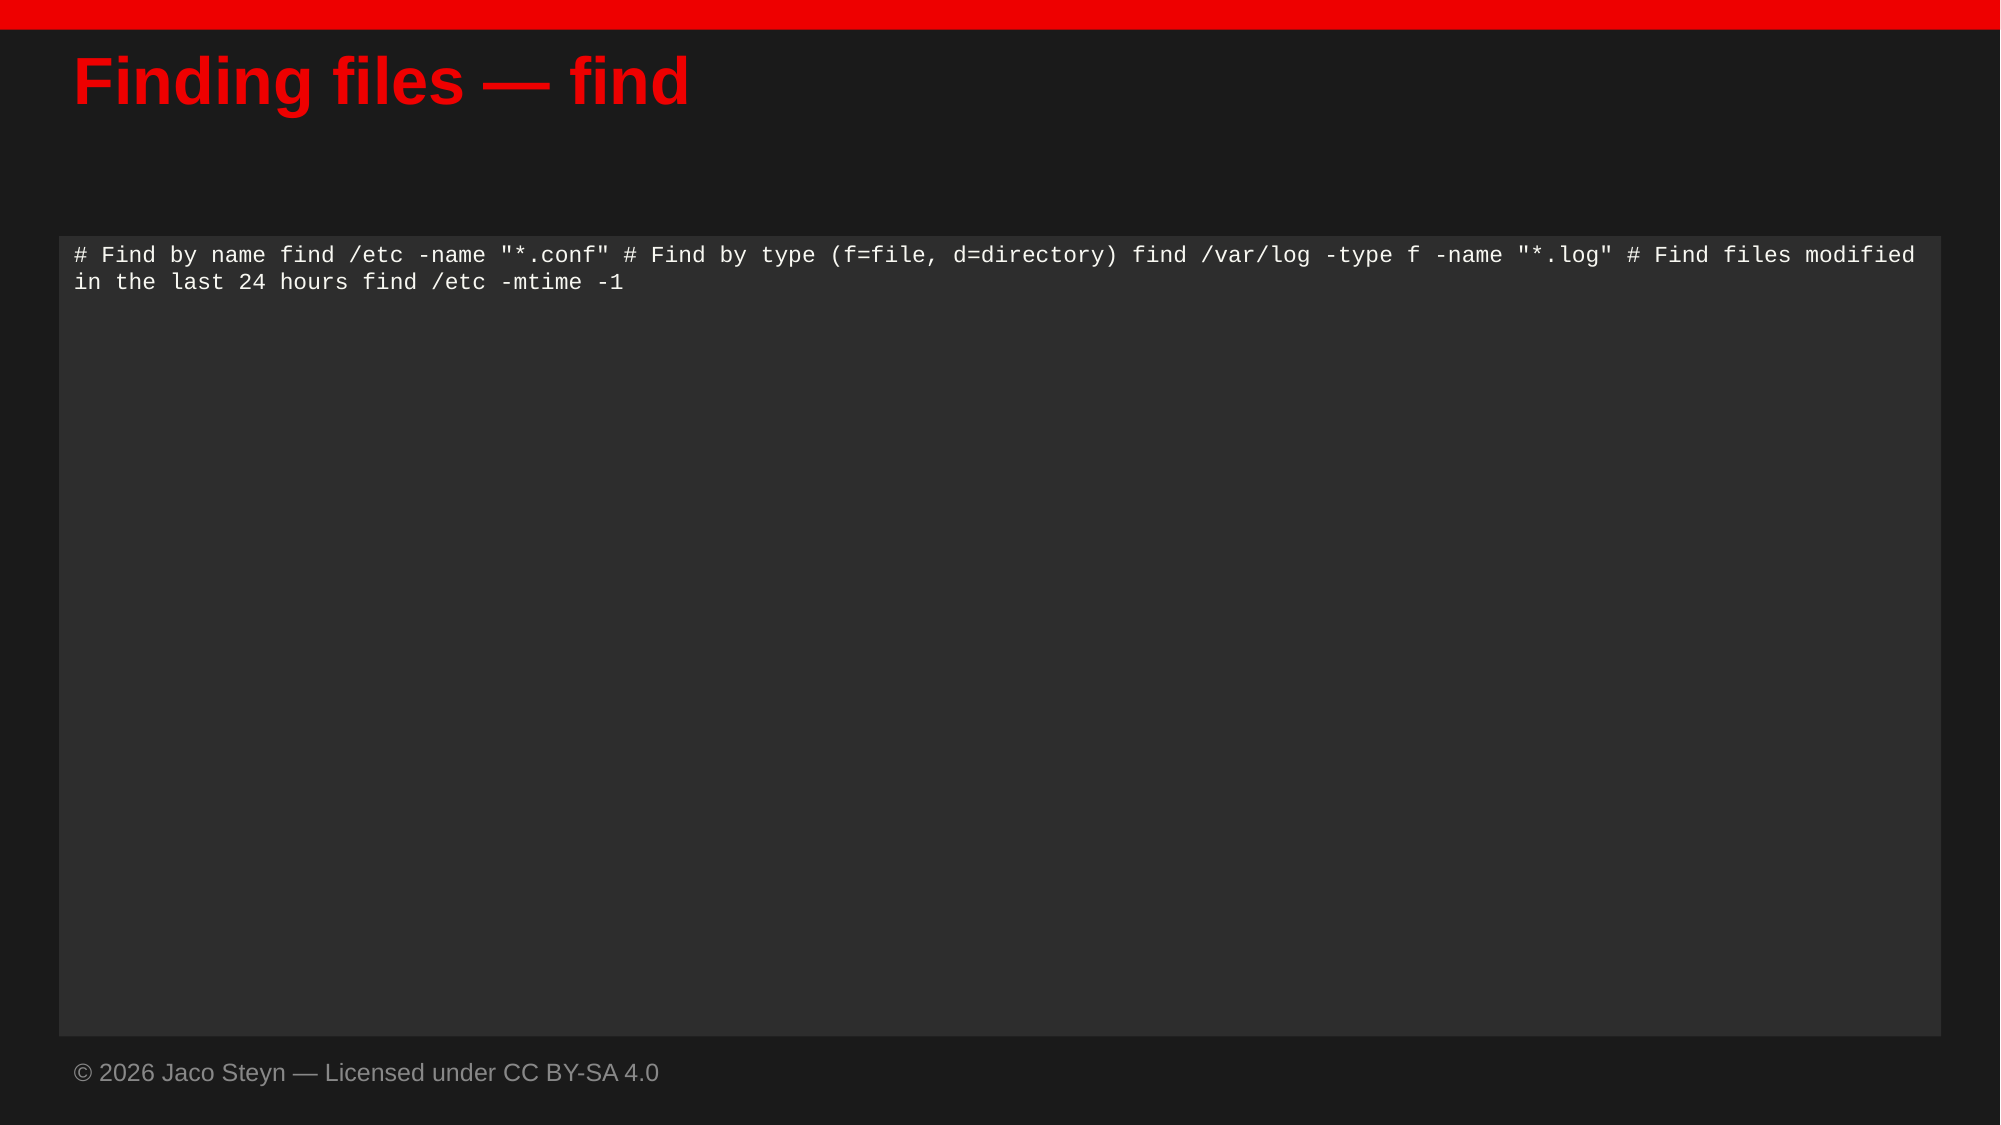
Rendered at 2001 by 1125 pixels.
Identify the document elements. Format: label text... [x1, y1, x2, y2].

text_box Finding files — find [59, 36, 1942, 208]
text_box [0, 0, 2001, 30]
text_box © 2026 Jaco Steyn — Licensed under CC BY-SA 4.0 [59, 1051, 1942, 1093]
text_box # Find by name find /etc -name "*.conf" # Find by type (f=file, d=directory) find /var/log -type f -name "*.log" # Find files modified in the last 24 hours find /etc -mtime -1 [59, 236, 1942, 1037]
